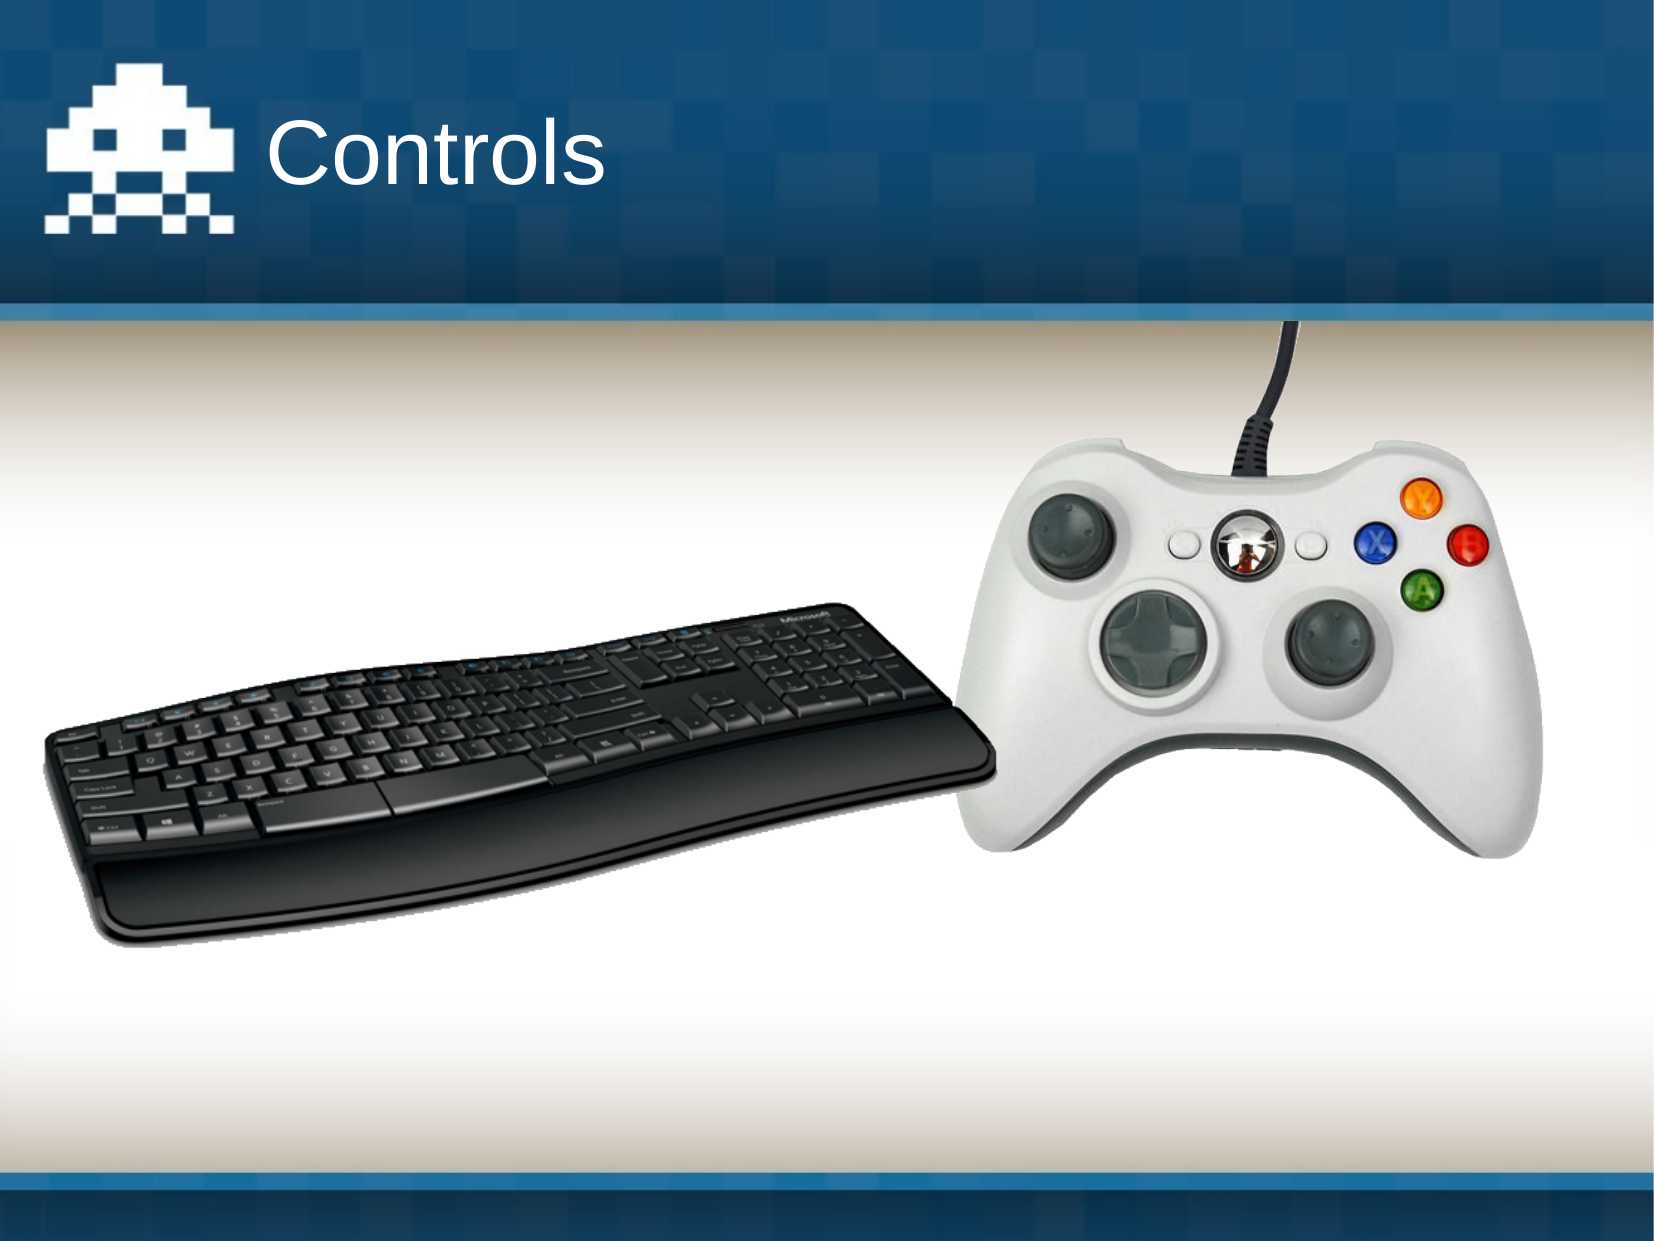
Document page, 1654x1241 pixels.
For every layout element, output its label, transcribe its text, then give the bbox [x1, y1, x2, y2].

picture [0, 0, 1654, 1241]
title Controls [265, 49, 1571, 257]
